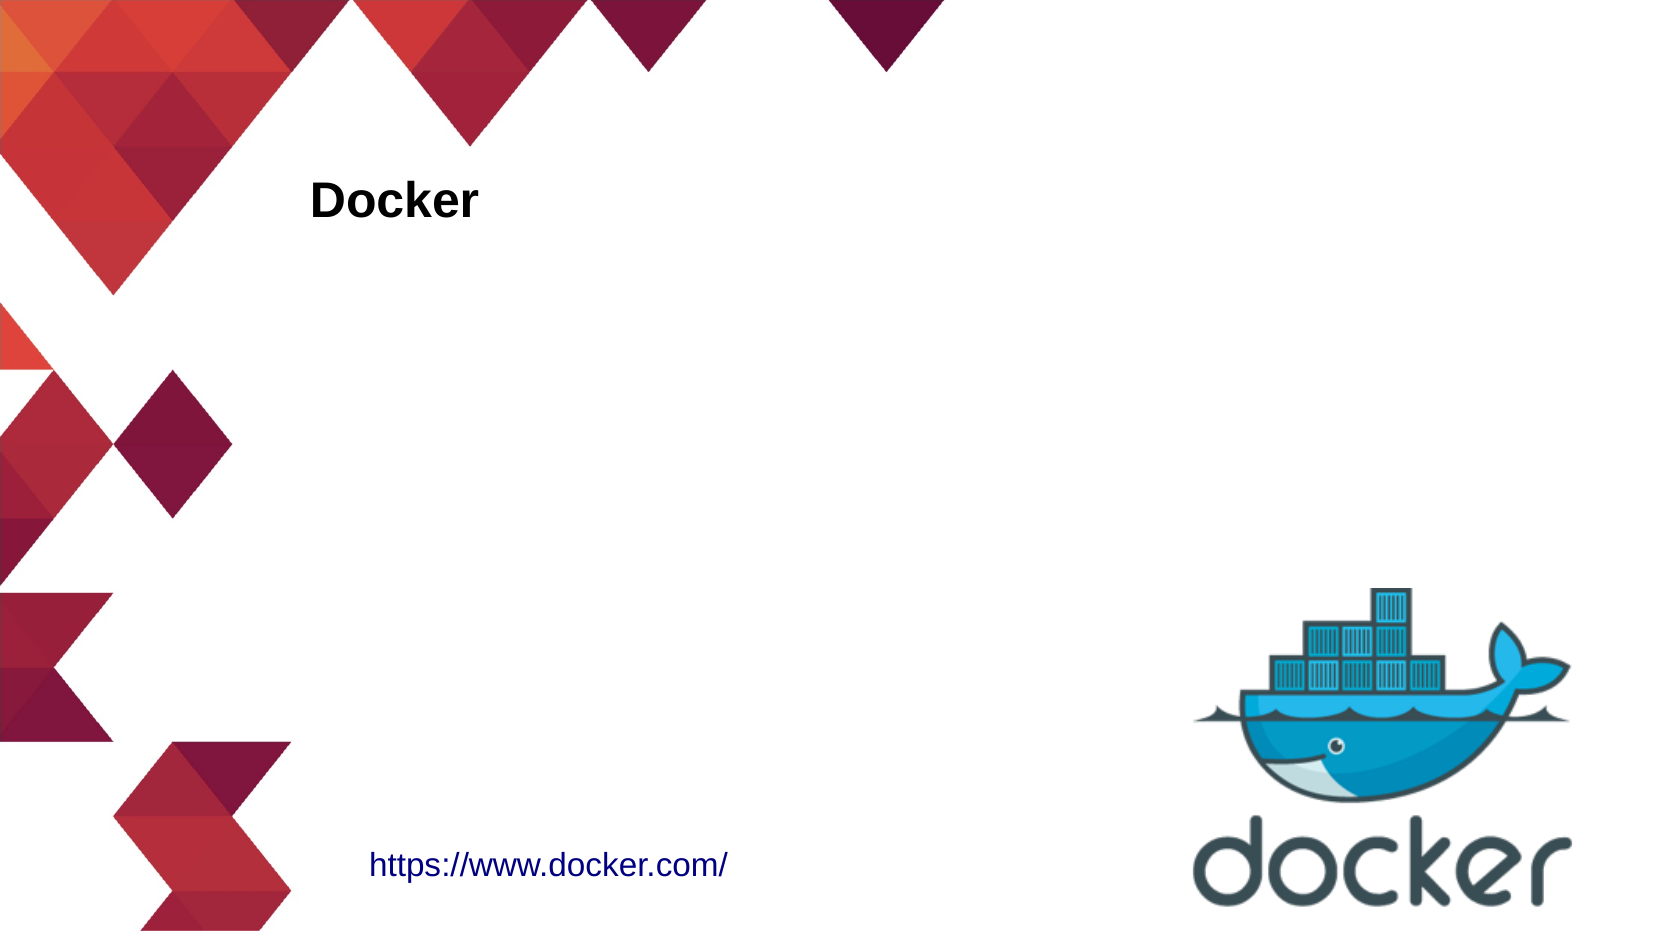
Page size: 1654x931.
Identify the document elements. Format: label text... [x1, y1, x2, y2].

list [309, 230, 1504, 817]
picture [0, 0, 1654, 931]
text_box https://www.docker.com/ [354, 838, 981, 931]
title Docker [309, 141, 1504, 230]
